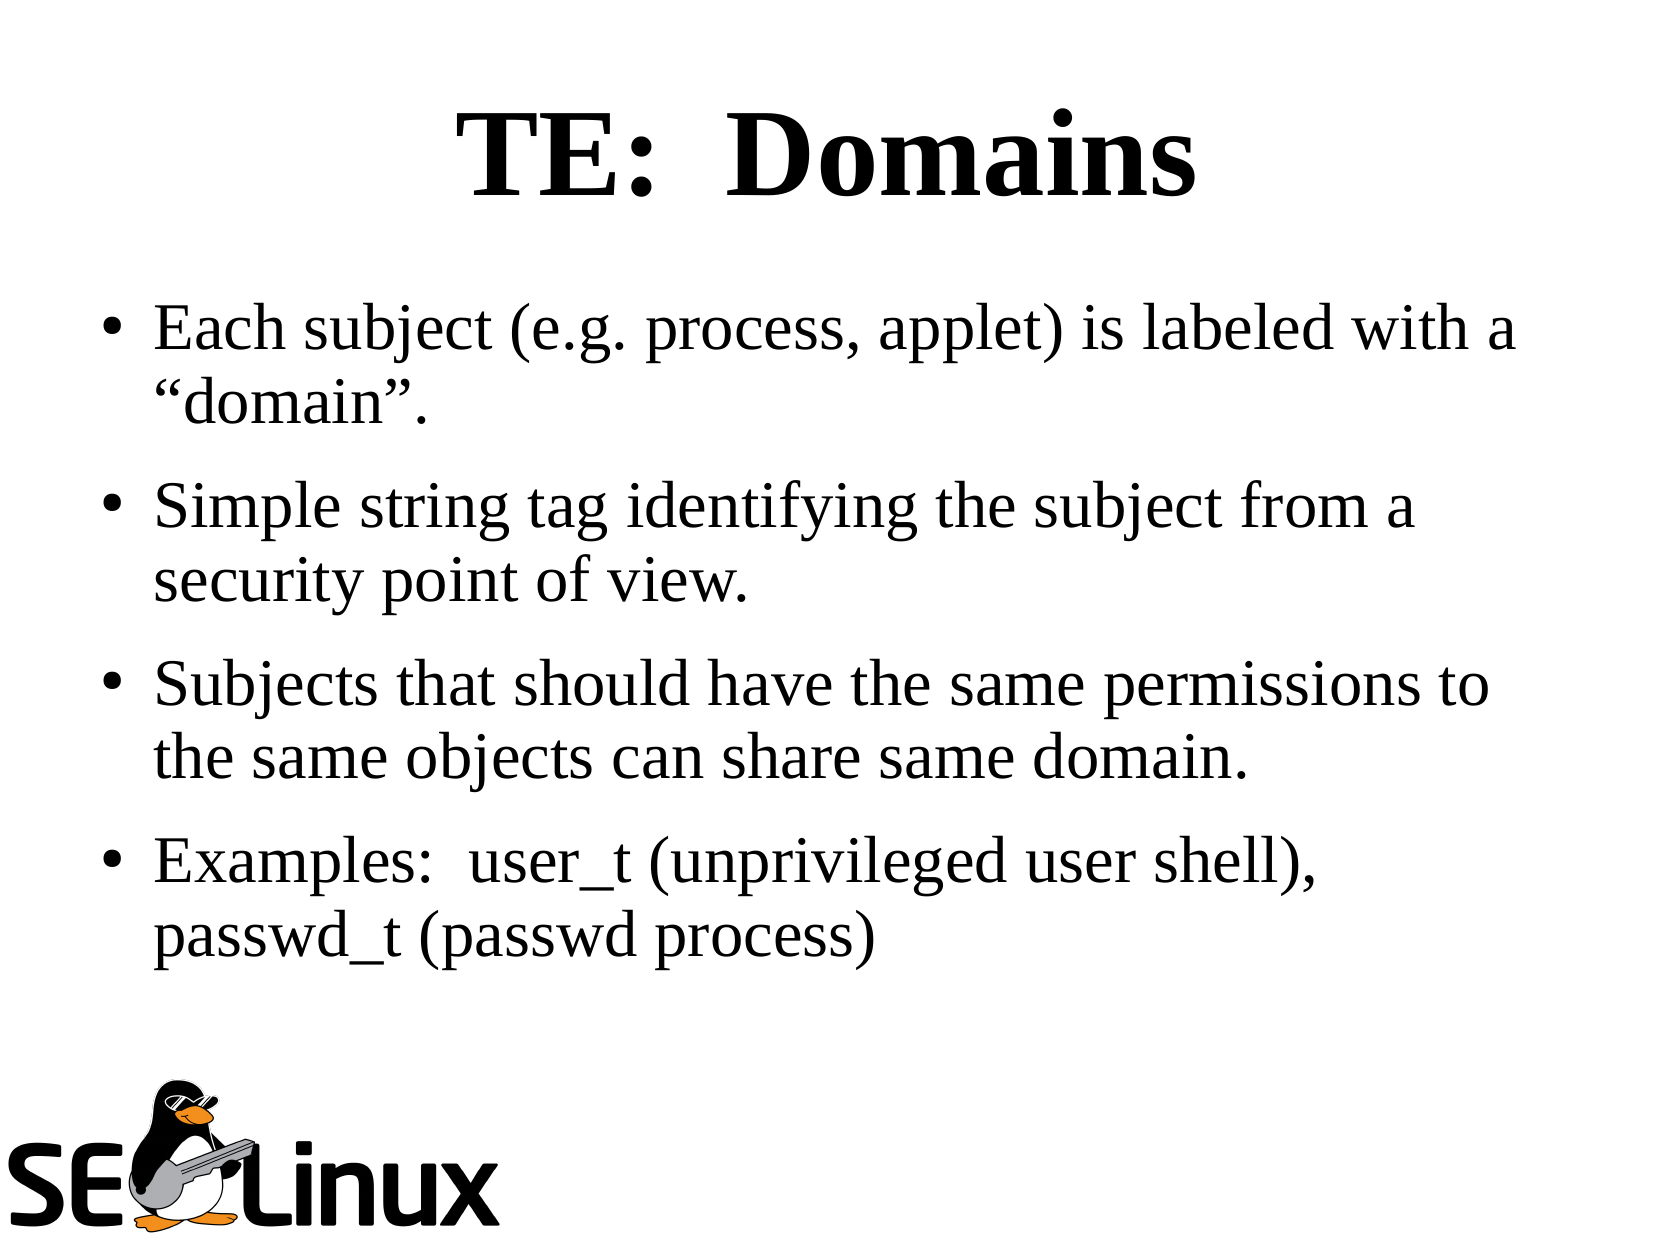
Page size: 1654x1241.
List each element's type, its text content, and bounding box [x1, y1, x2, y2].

title TE: Domains [82, 49, 1571, 257]
list Each subject (e.g. process, applet) is labeled with a “domain”. Simple string tag identifying the subject from a security point of view. Subjects that should have the same permissions to the same objects can share same domain. Examples: user_t (unprivileged user shell), passwd_t (passwd process) [82, 290, 1571, 1010]
picture [0, 919, 526, 1241]
